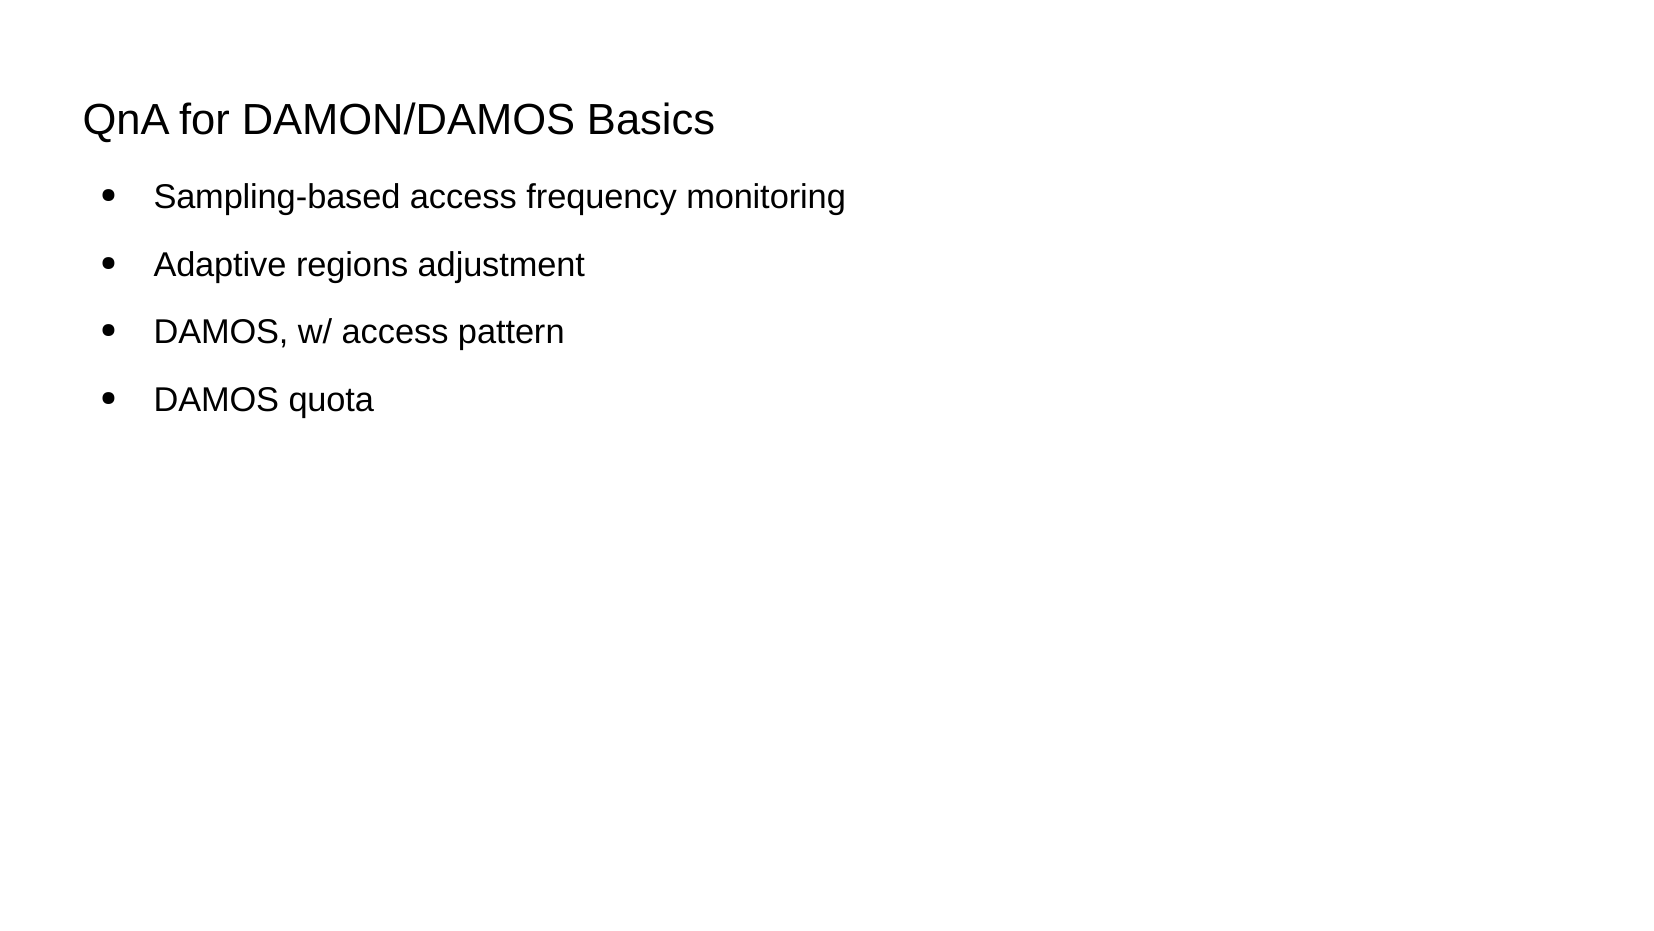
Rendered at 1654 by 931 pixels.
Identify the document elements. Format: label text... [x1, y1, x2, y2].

list Sampling-based access frequency monitoring Adaptive regions adjustment DAMOS, w/ access pattern DAMOS quota [82, 177, 1571, 833]
title QnA for DAMON/DAMOS Basics [82, 81, 1571, 157]
